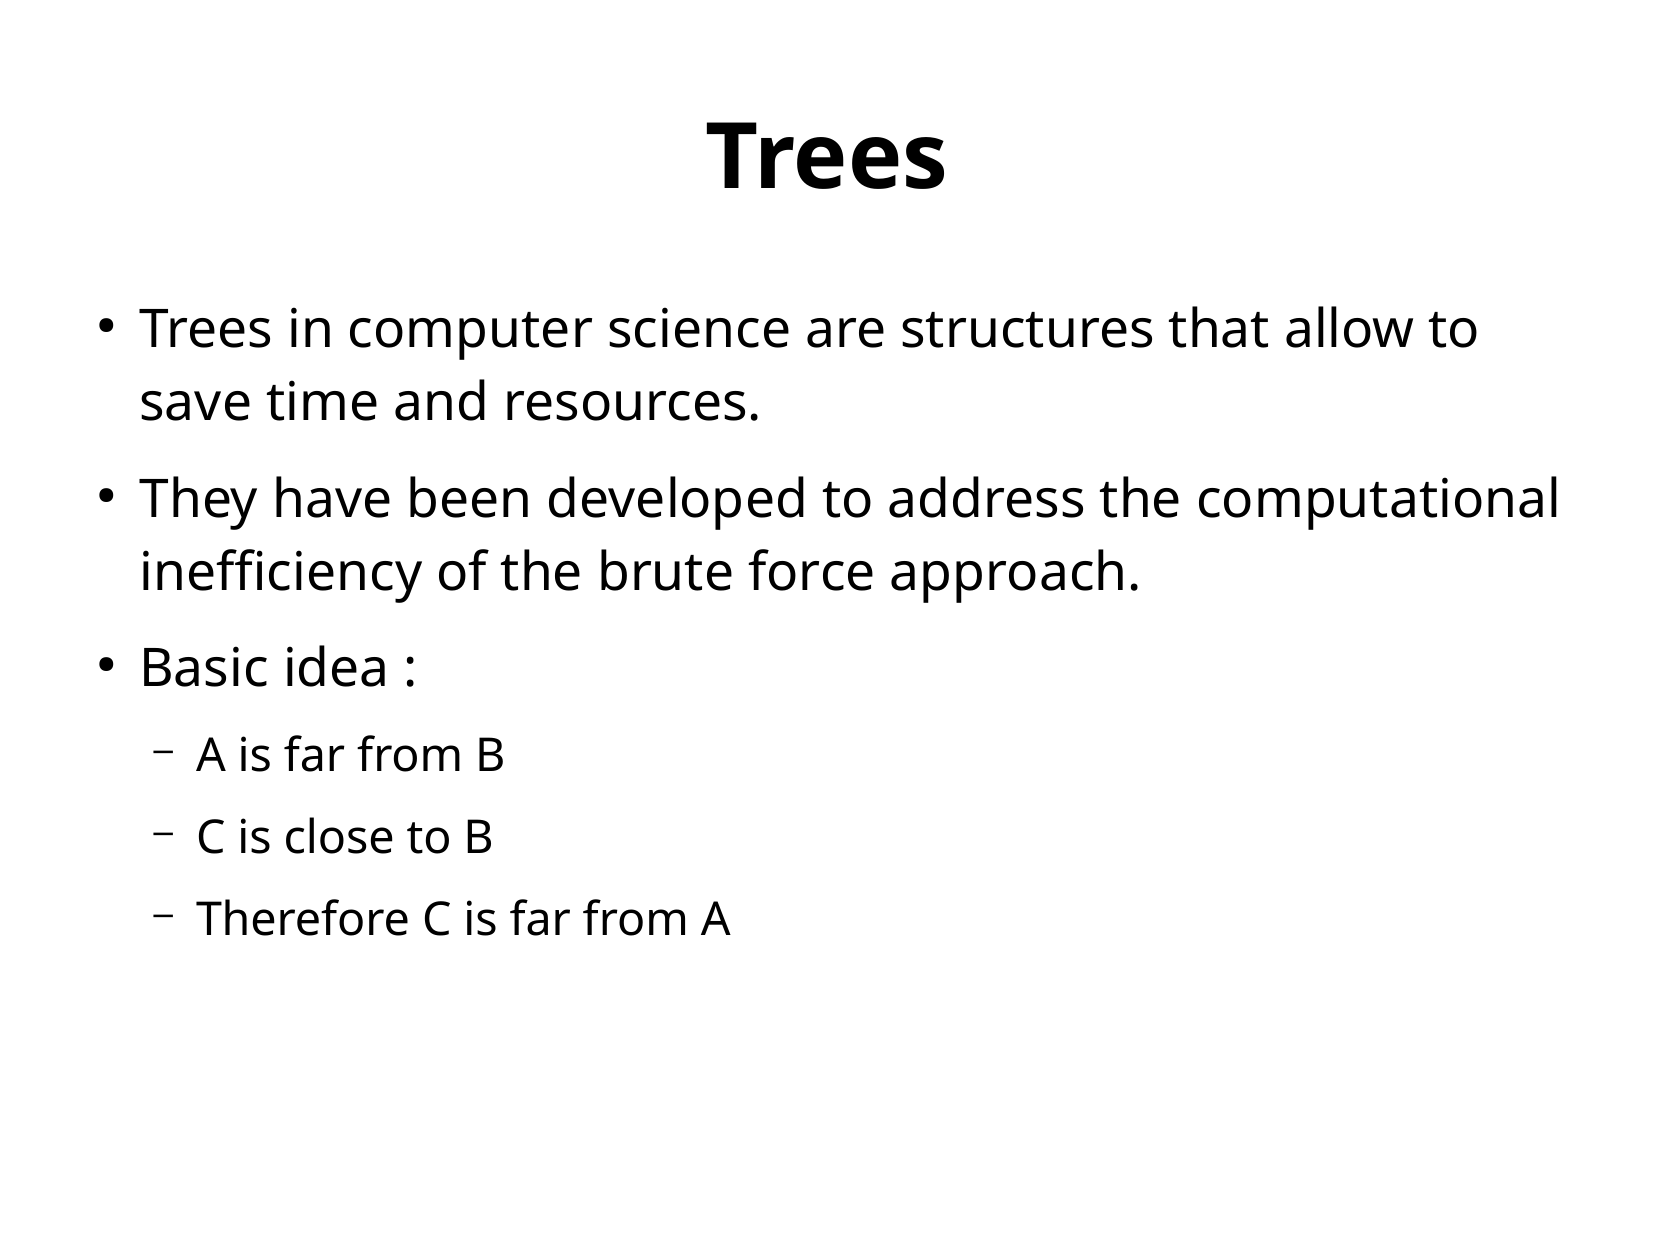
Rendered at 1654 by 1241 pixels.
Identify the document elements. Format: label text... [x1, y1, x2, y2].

list Trees in computer science are structures that allow to save time and resources. They have been developed to address the computational inefficiency of the brute force approach. Basic idea : A is far from B C is close to B Therefore C is far from A [82, 290, 1571, 1010]
title Trees [82, 49, 1571, 257]
